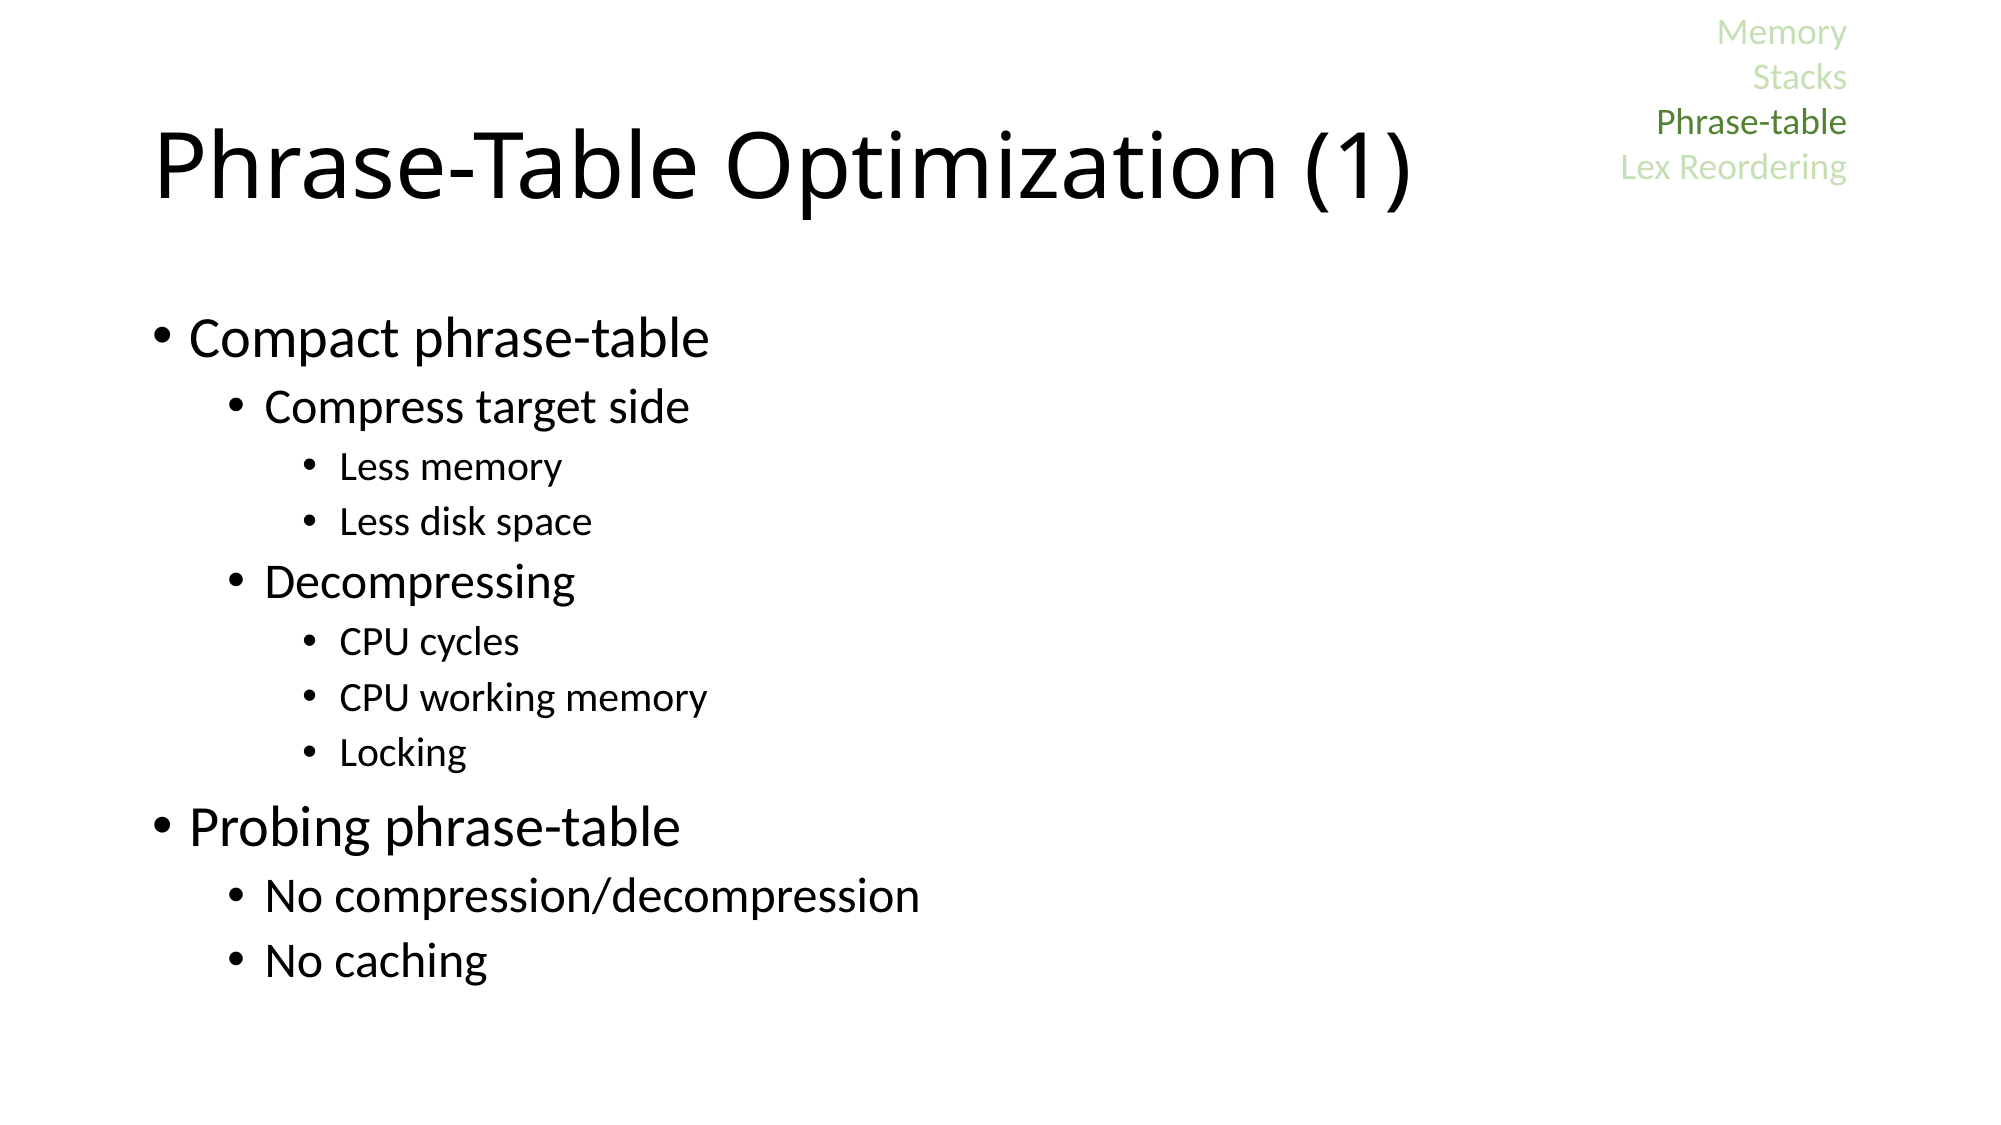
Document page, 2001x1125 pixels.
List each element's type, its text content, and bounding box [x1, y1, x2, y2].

text_box Phrase-Table Optimization (1) [137, 59, 1863, 277]
text_box Memory Stacks Phrase-table Lex Reordering [1584, 0, 1863, 195]
text_box Compact phrase-table Compress target side Less memory Less disk space Decompressing CPU cycles CPU working memory Locking Probing phrase-table No compression/decompression No caching [137, 299, 1863, 1013]
